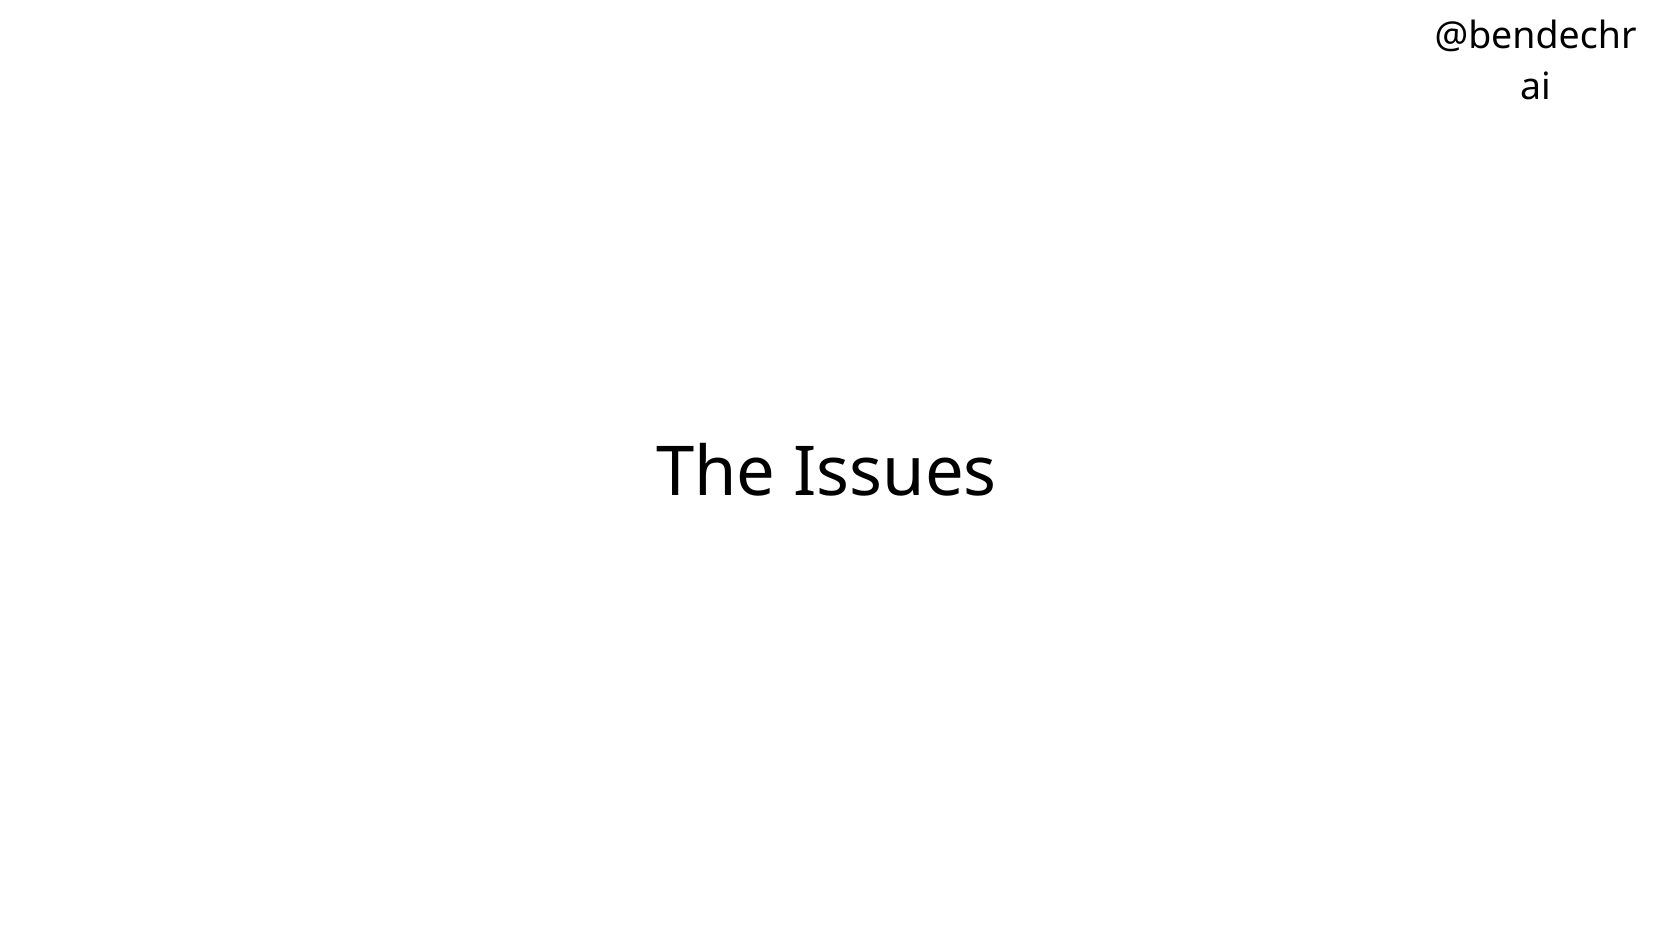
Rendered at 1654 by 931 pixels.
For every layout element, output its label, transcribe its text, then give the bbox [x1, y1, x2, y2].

title The Issues [82, 391, 1571, 547]
